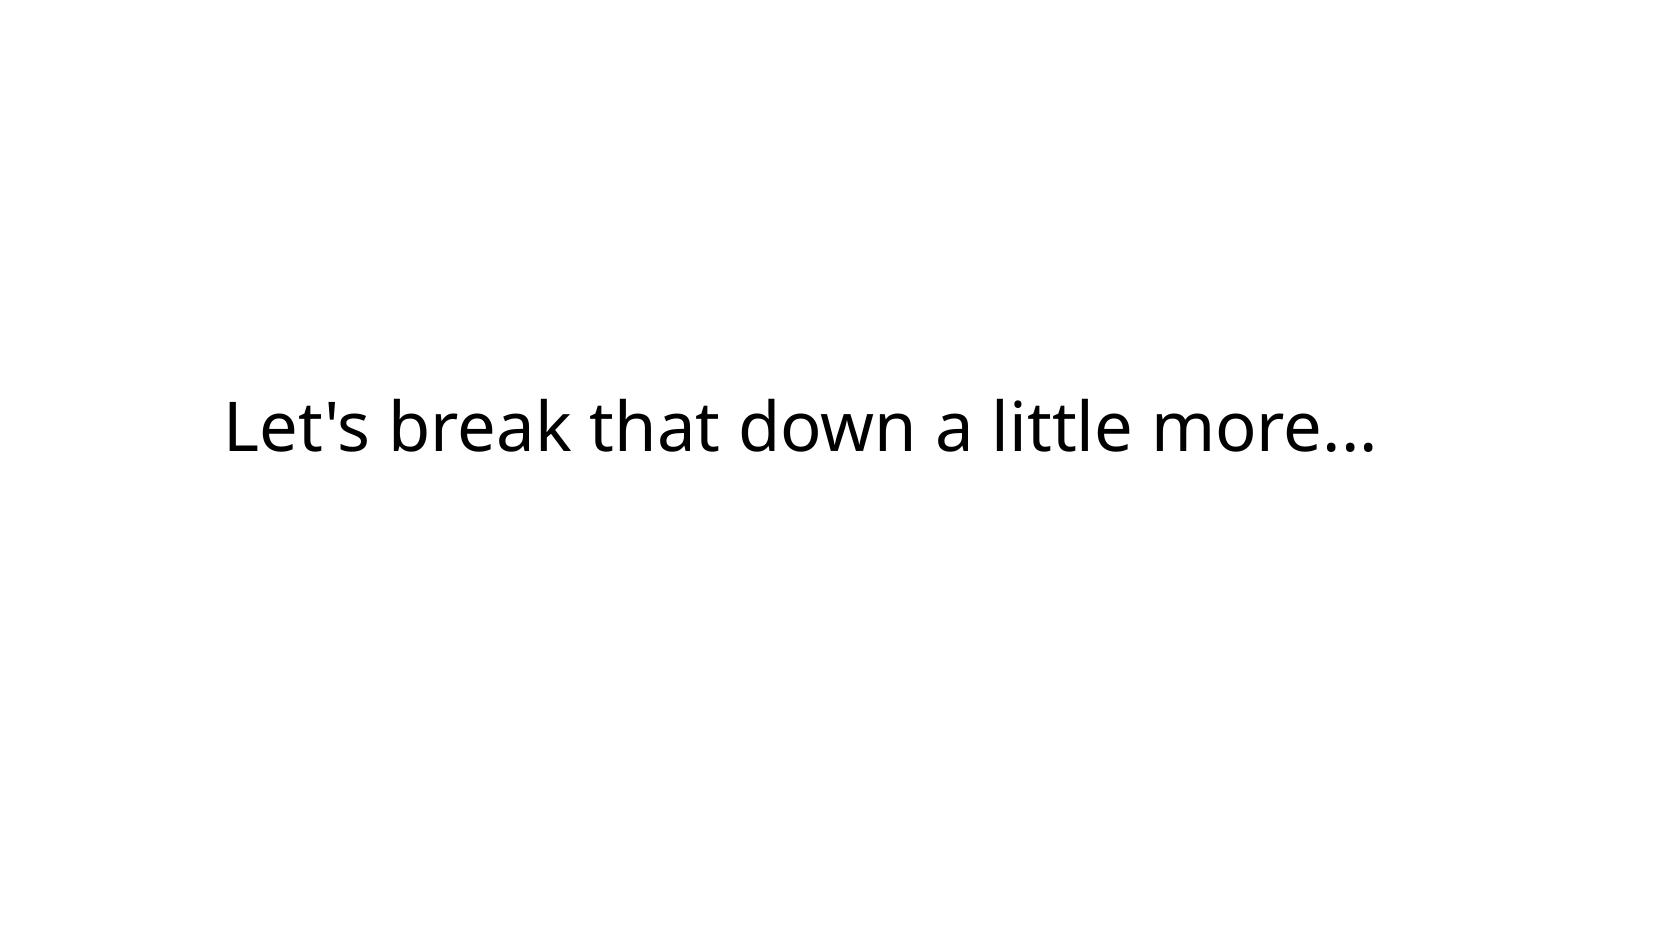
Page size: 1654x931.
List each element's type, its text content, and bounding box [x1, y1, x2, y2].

title Let's break that down a little more... [56, 346, 1546, 503]
